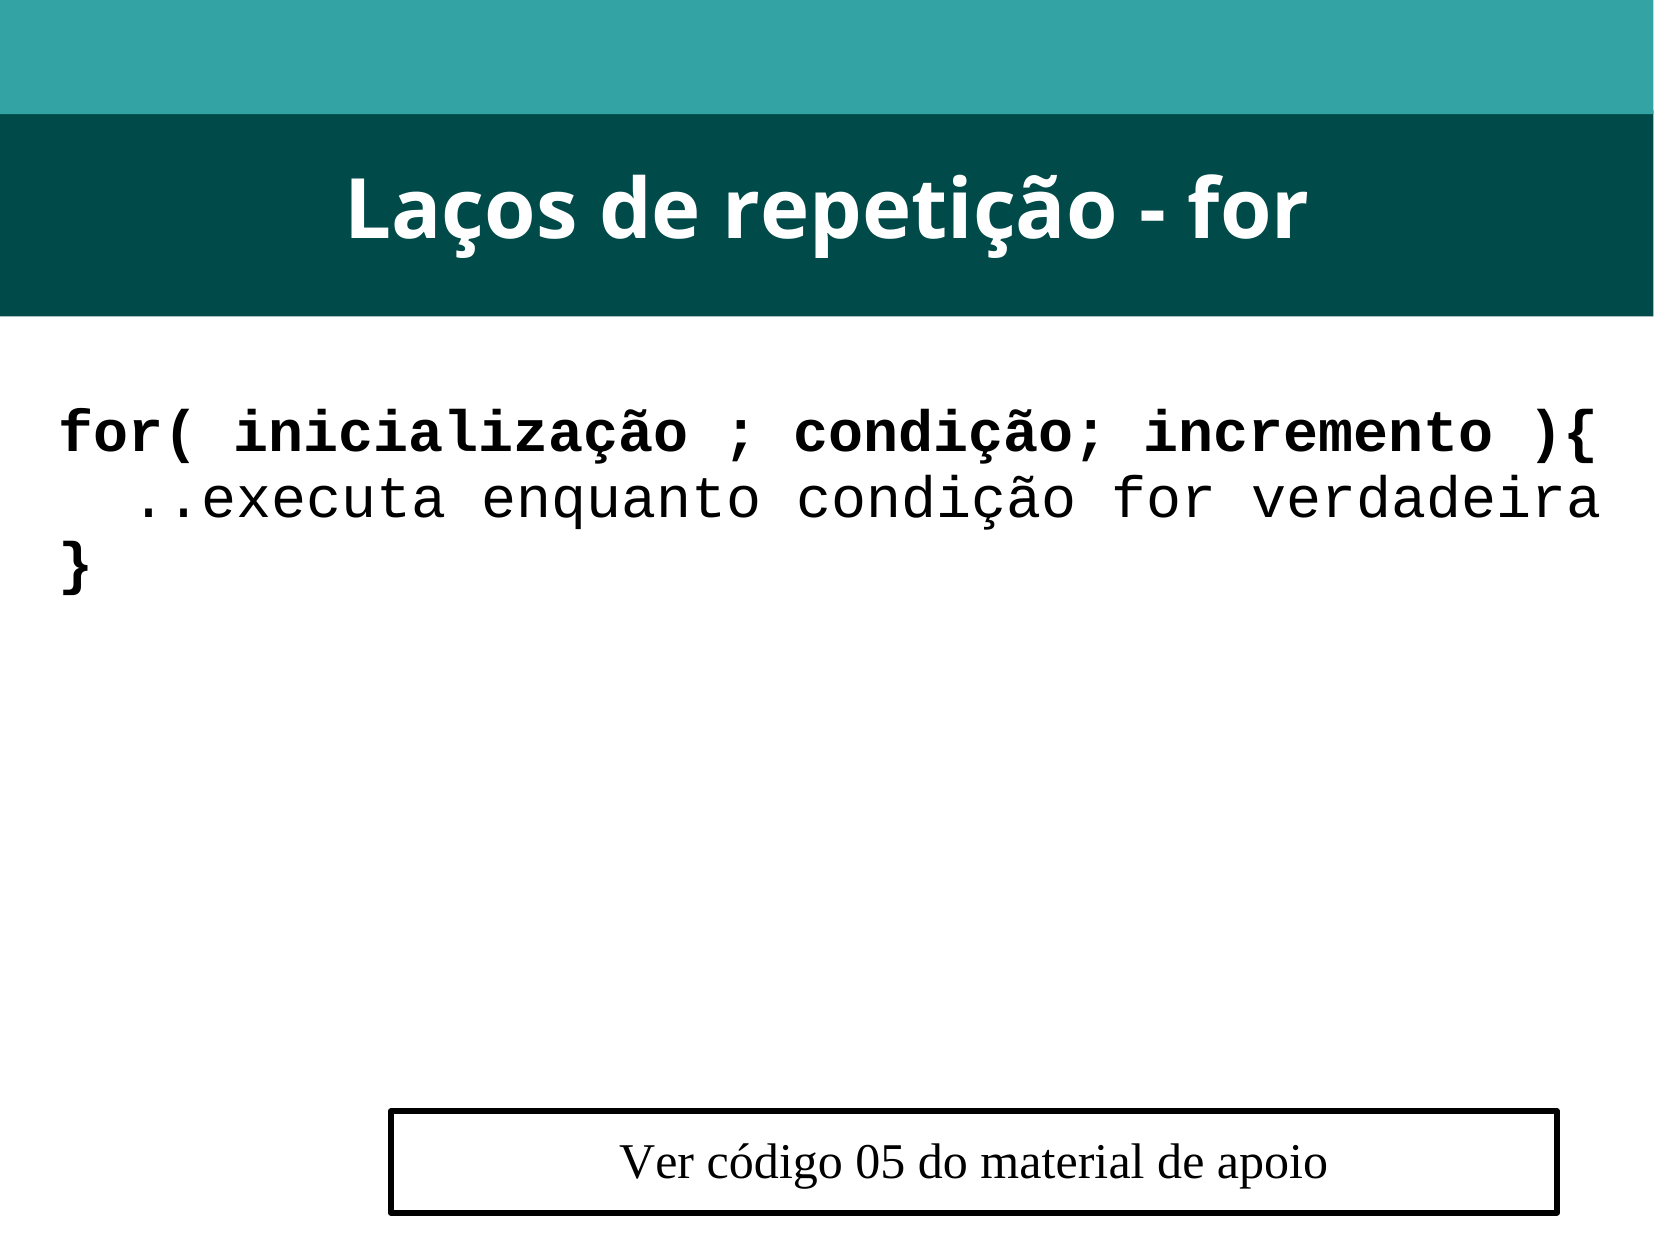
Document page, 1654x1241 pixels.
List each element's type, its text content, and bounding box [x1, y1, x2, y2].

text_box Ver código 05 do material de apoio [390, 1111, 1557, 1213]
title Laços de repetição - for [121, 102, 1534, 311]
text_box for( inicialização ; condição; incremento ){ ..executa enquanto condição for verdadeira } [58, 402, 1621, 800]
